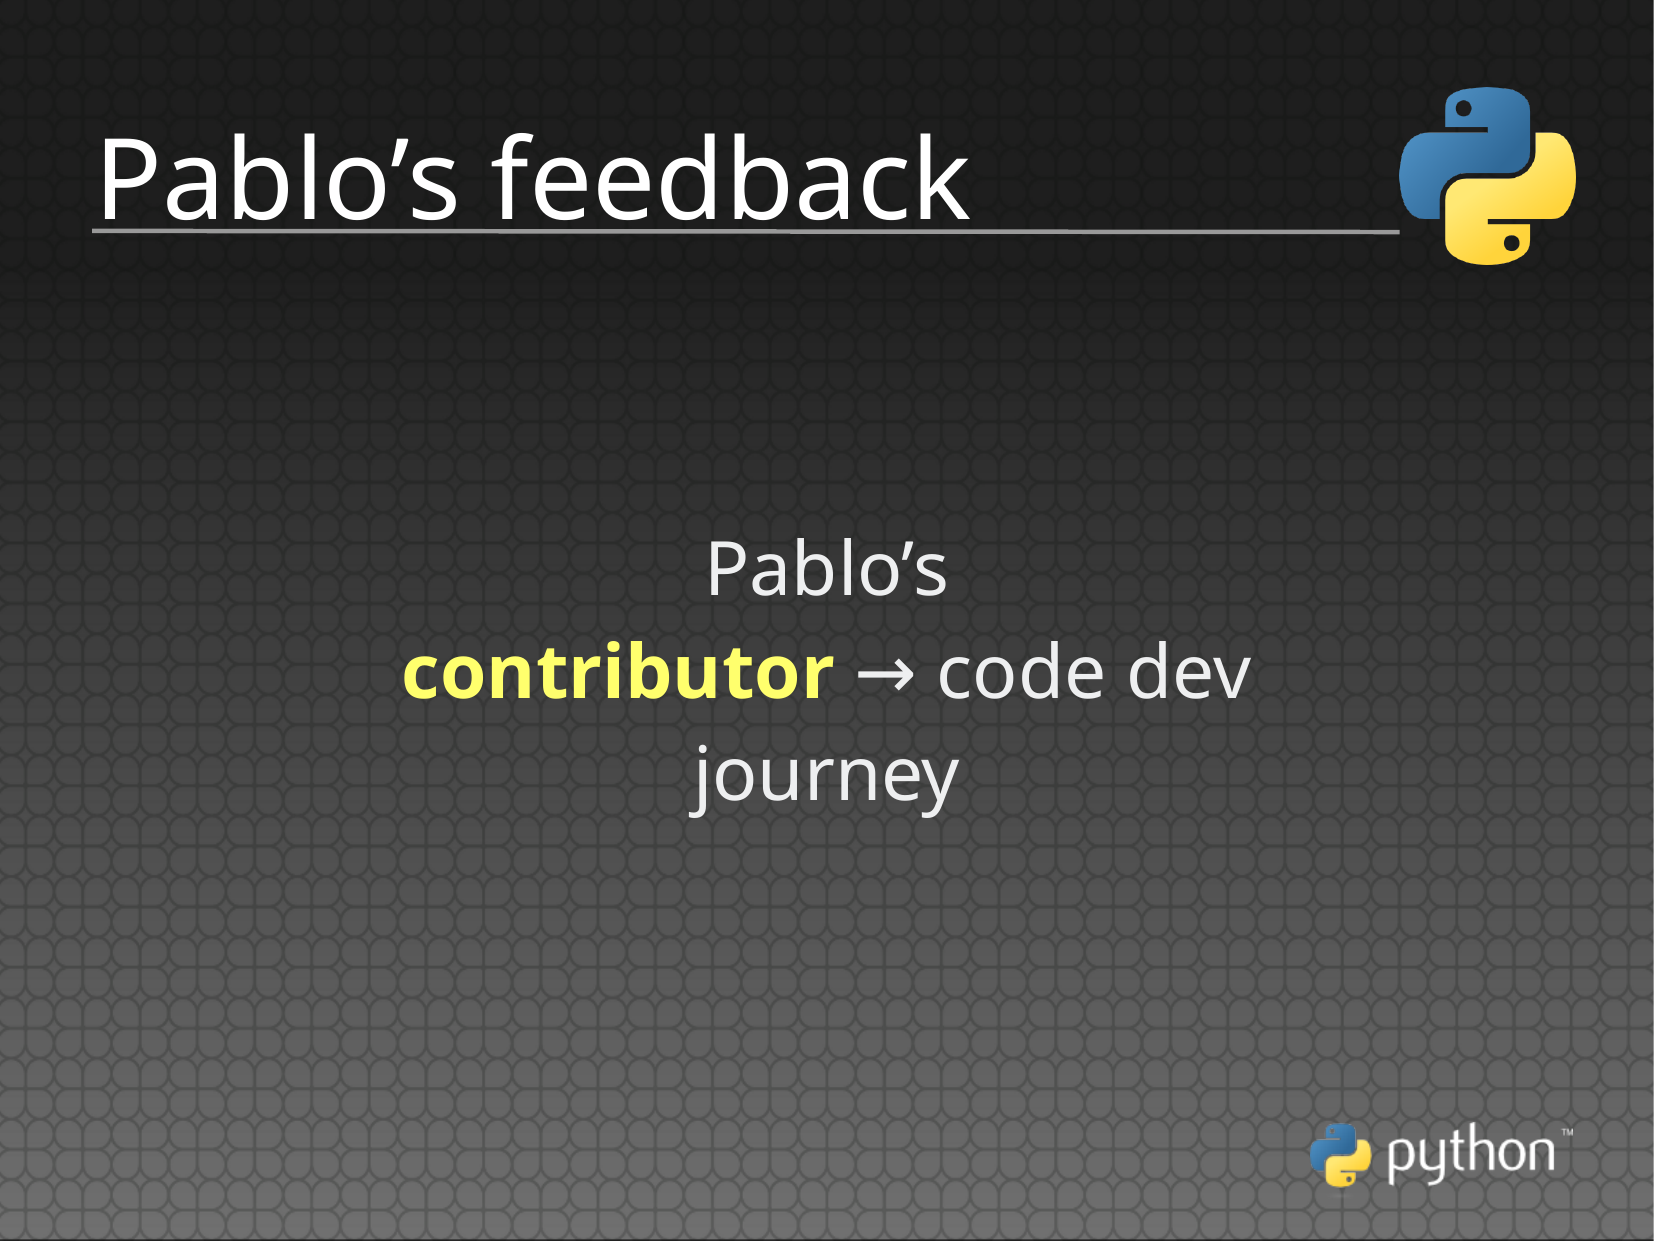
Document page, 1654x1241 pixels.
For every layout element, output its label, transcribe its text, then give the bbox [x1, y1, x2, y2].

picture [0, 0, 1654, 1241]
title Pablo’s feedback [94, 100, 1426, 251]
list Pablo’s contributor → code dev journey [82, 515, 1571, 1080]
